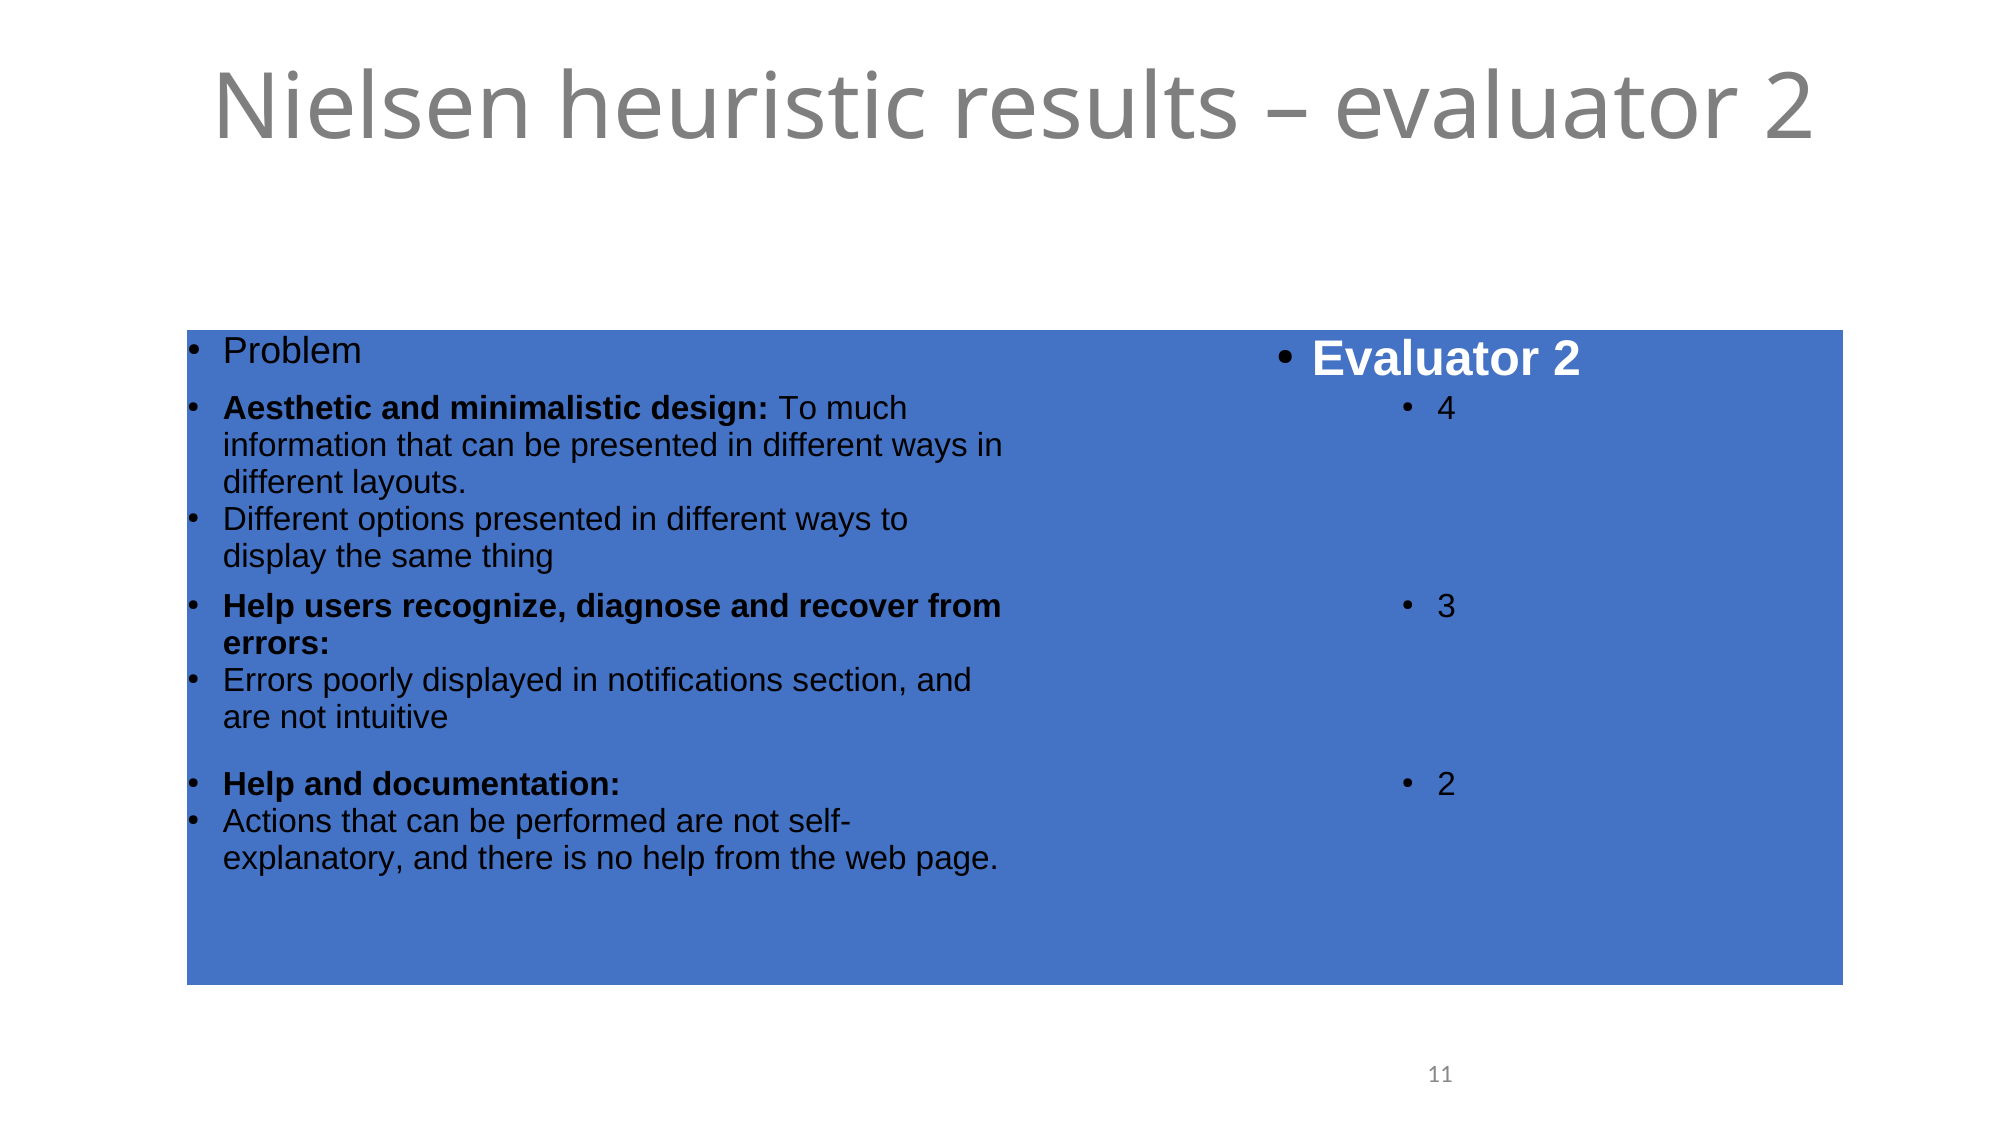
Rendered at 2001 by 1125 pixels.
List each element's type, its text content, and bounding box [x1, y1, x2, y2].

title Nielsen heuristic results – evaluator 2 [152, 0, 1878, 218]
table_cell Help and documentation: Actions that can be performed are not self-explanatory, and there is no help from the web page. [187, 766, 1015, 985]
text_box [1412, 1042, 1863, 1103]
table_header Evaluator 2 [1015, 330, 1843, 390]
table_cell 4 [1015, 390, 1843, 588]
table_cell 3 [1015, 588, 1843, 766]
table_cell Aesthetic and minimalistic design: To much information that can be presented in different ways in different layouts. Different options presented in different ways to display the same thing [187, 390, 1015, 588]
table_header Problem [187, 330, 1015, 390]
table_cell Help users recognize, diagnose and recover from errors: Errors poorly displayed in notifications section, and are not intuitive [187, 588, 1015, 766]
table_cell 2 [1015, 766, 1843, 985]
